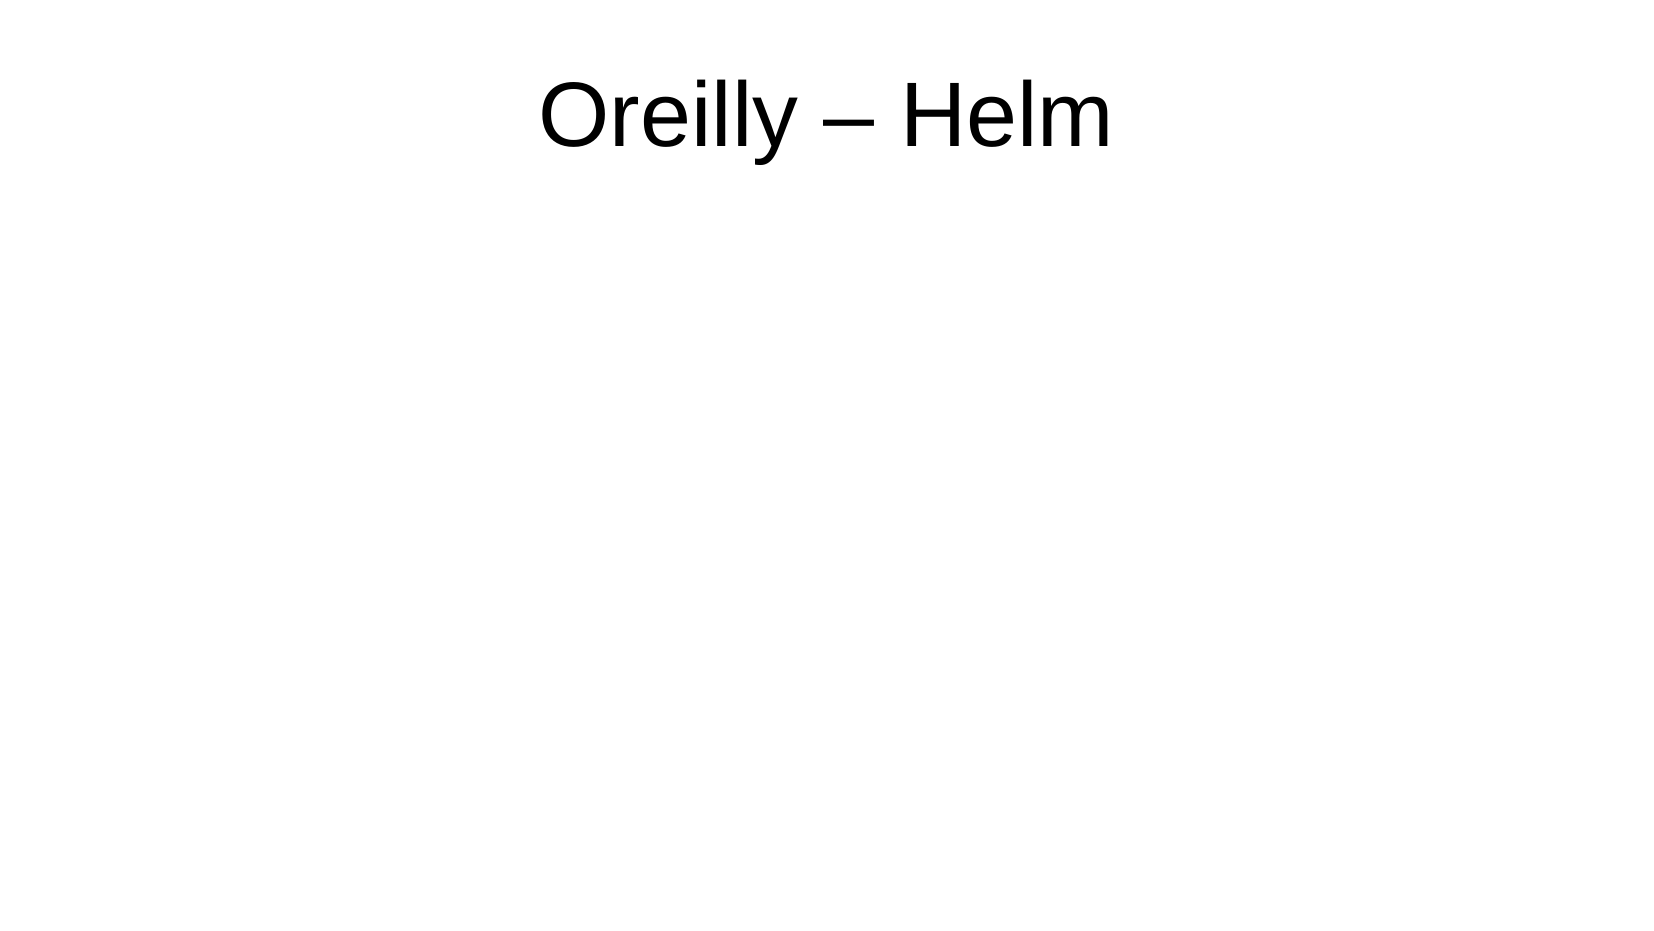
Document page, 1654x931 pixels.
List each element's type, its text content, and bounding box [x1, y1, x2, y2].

title Oreilly – Helm [82, 37, 1571, 193]
